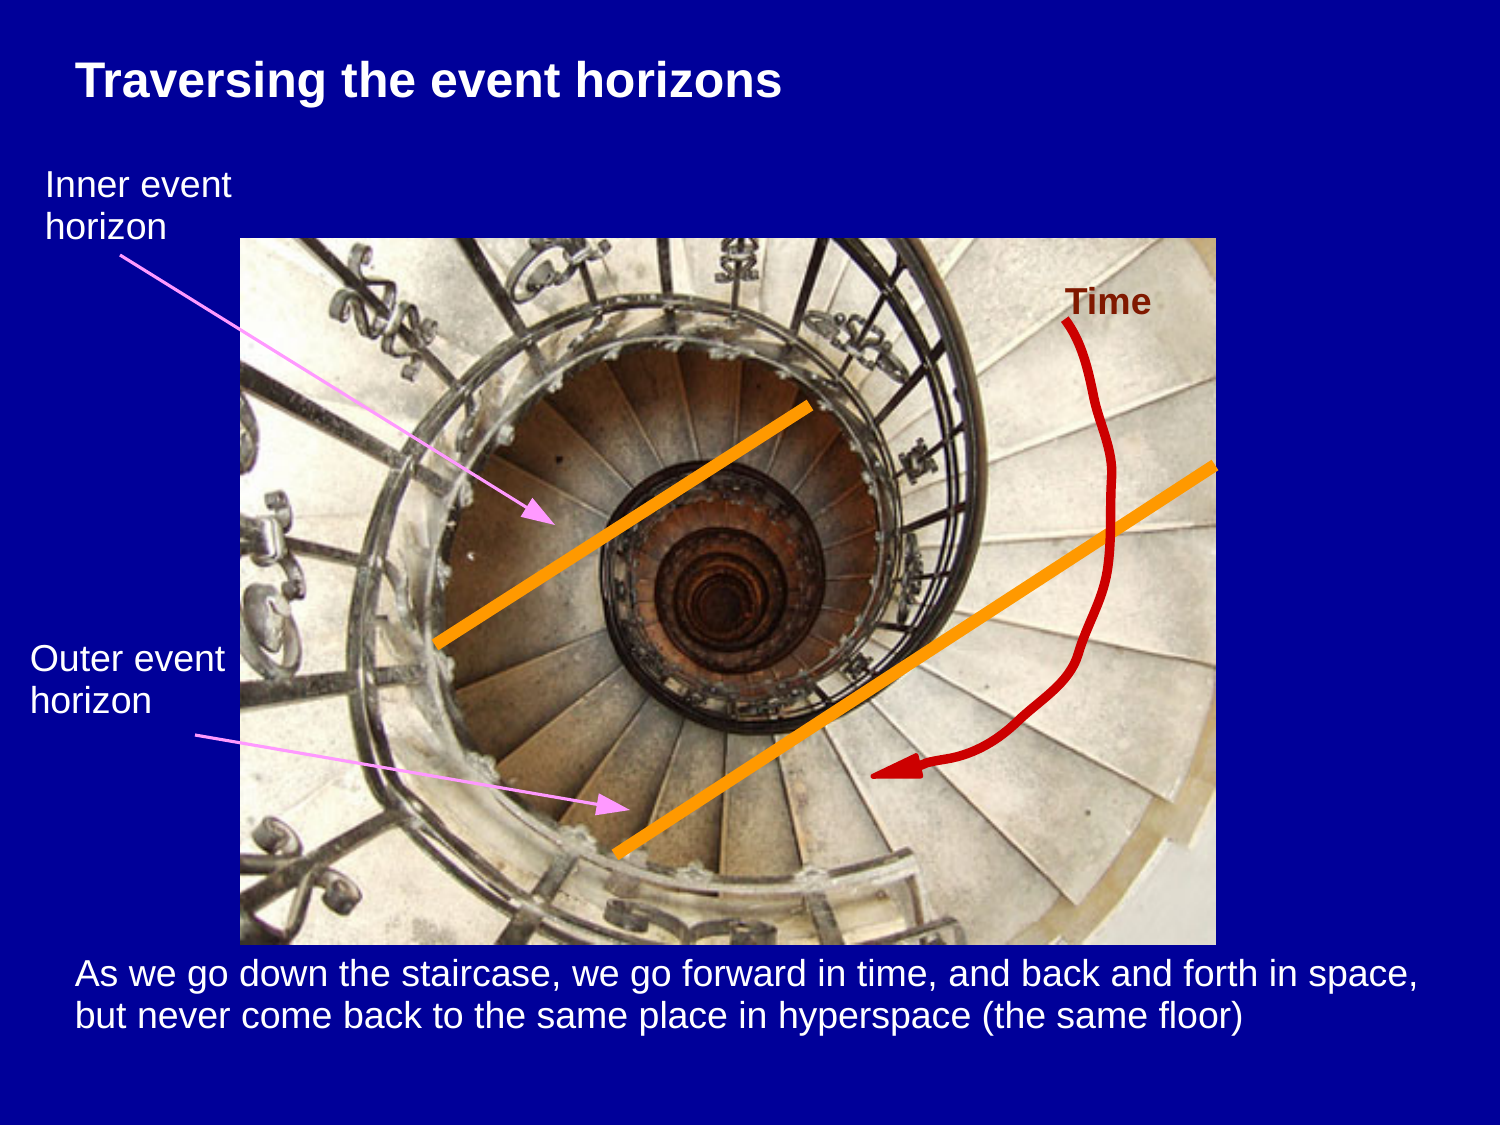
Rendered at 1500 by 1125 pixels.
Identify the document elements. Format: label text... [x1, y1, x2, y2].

picture [240, 238, 1216, 945]
text_box Time [1050, 273, 1231, 330]
text_box Inner event horizon [30, 156, 361, 255]
text_box As we go down the staircase, we go forward in time, and back and forth in space, but never come back to the same place in hyperspace (the same floor) [60, 945, 1441, 1044]
text_box Outer event horizon [15, 630, 346, 729]
text_box Traversing the event horizons [60, 45, 1366, 116]
picture [1078, 330, 1216, 521]
